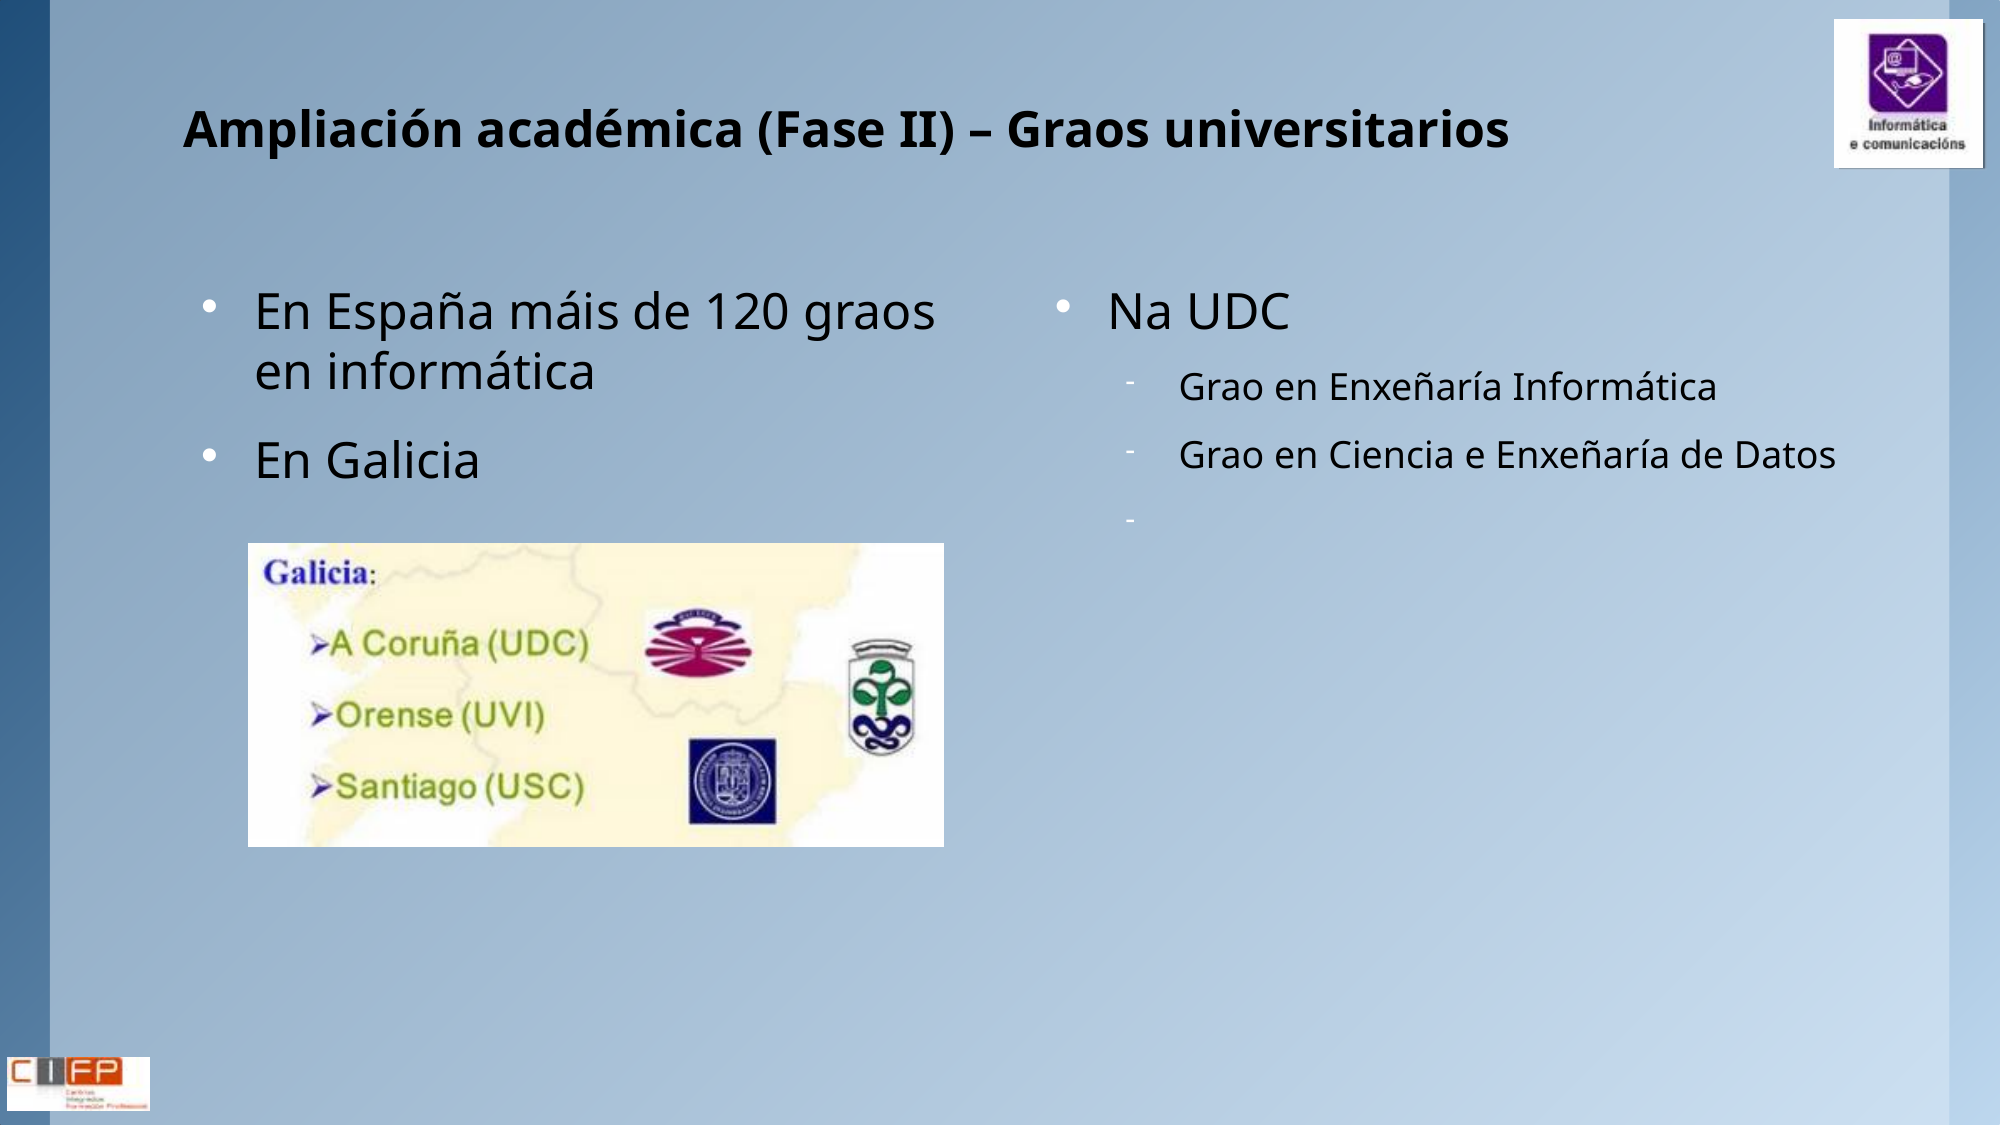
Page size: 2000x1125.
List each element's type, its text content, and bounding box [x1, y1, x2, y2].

picture [7, 1057, 150, 1111]
text_box Ampliación académica (Fase II) – Graos universitarios [183, 12, 1850, 242]
picture [248, 543, 944, 847]
picture [1834, 19, 1983, 168]
text_box En España máis de 120 graos en informática En Galicia [183, 279, 997, 1013]
text_box Na UDC Grao en Enxeñaría Informática Grao en Ciencia e Enxeñaría de Datos [1037, 279, 1851, 1013]
